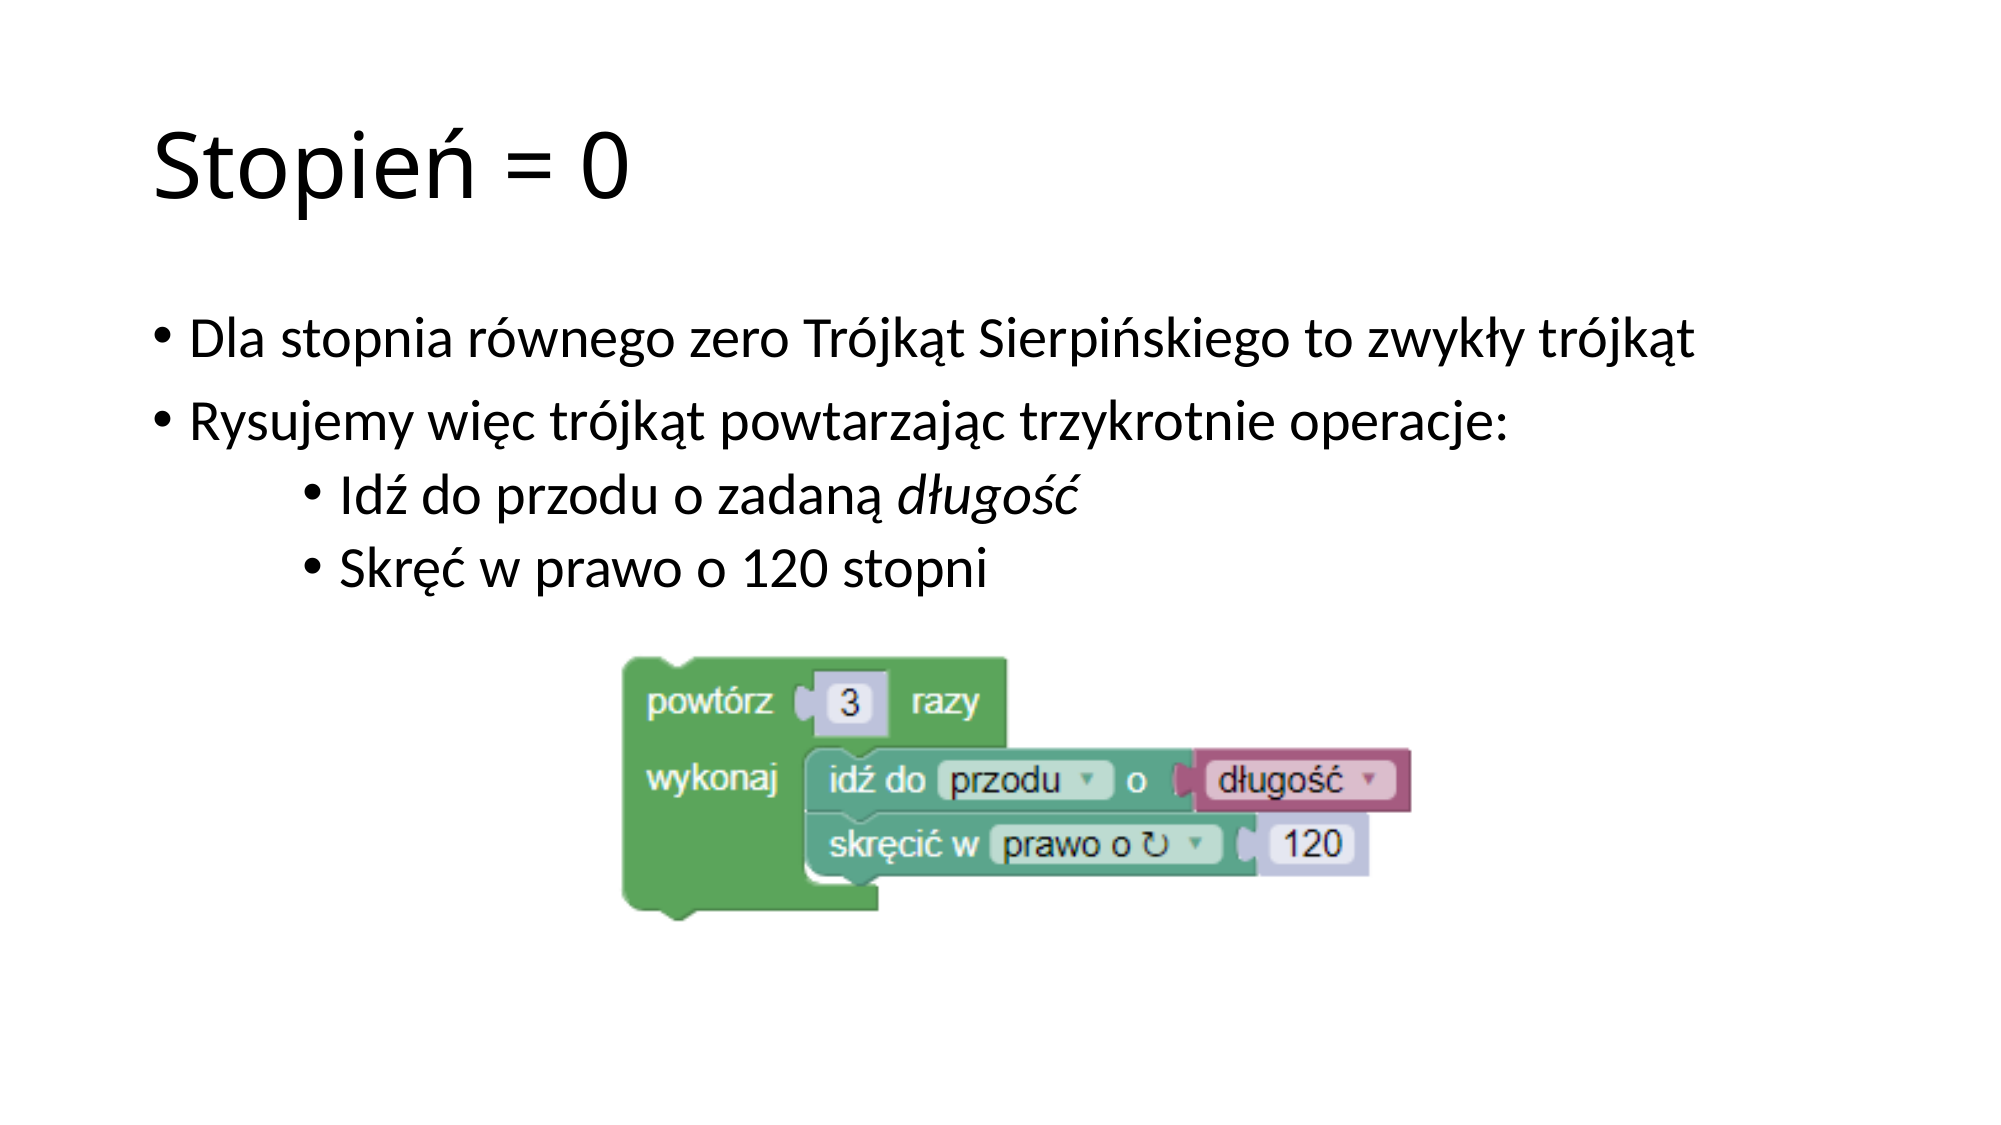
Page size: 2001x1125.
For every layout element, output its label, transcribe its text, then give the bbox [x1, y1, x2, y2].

picture [561, 603, 1439, 961]
title Stopień = 0 [137, 59, 1863, 278]
list Dla stopnia równego zero Trójkąt Sierpińskiego to zwykły trójkąt Rysujemy więc trójkąt powtarzając trzykrotnie operacje: Idź do przodu o zadaną długość Skręć w prawo o 120 stopni [137, 299, 1863, 1014]
